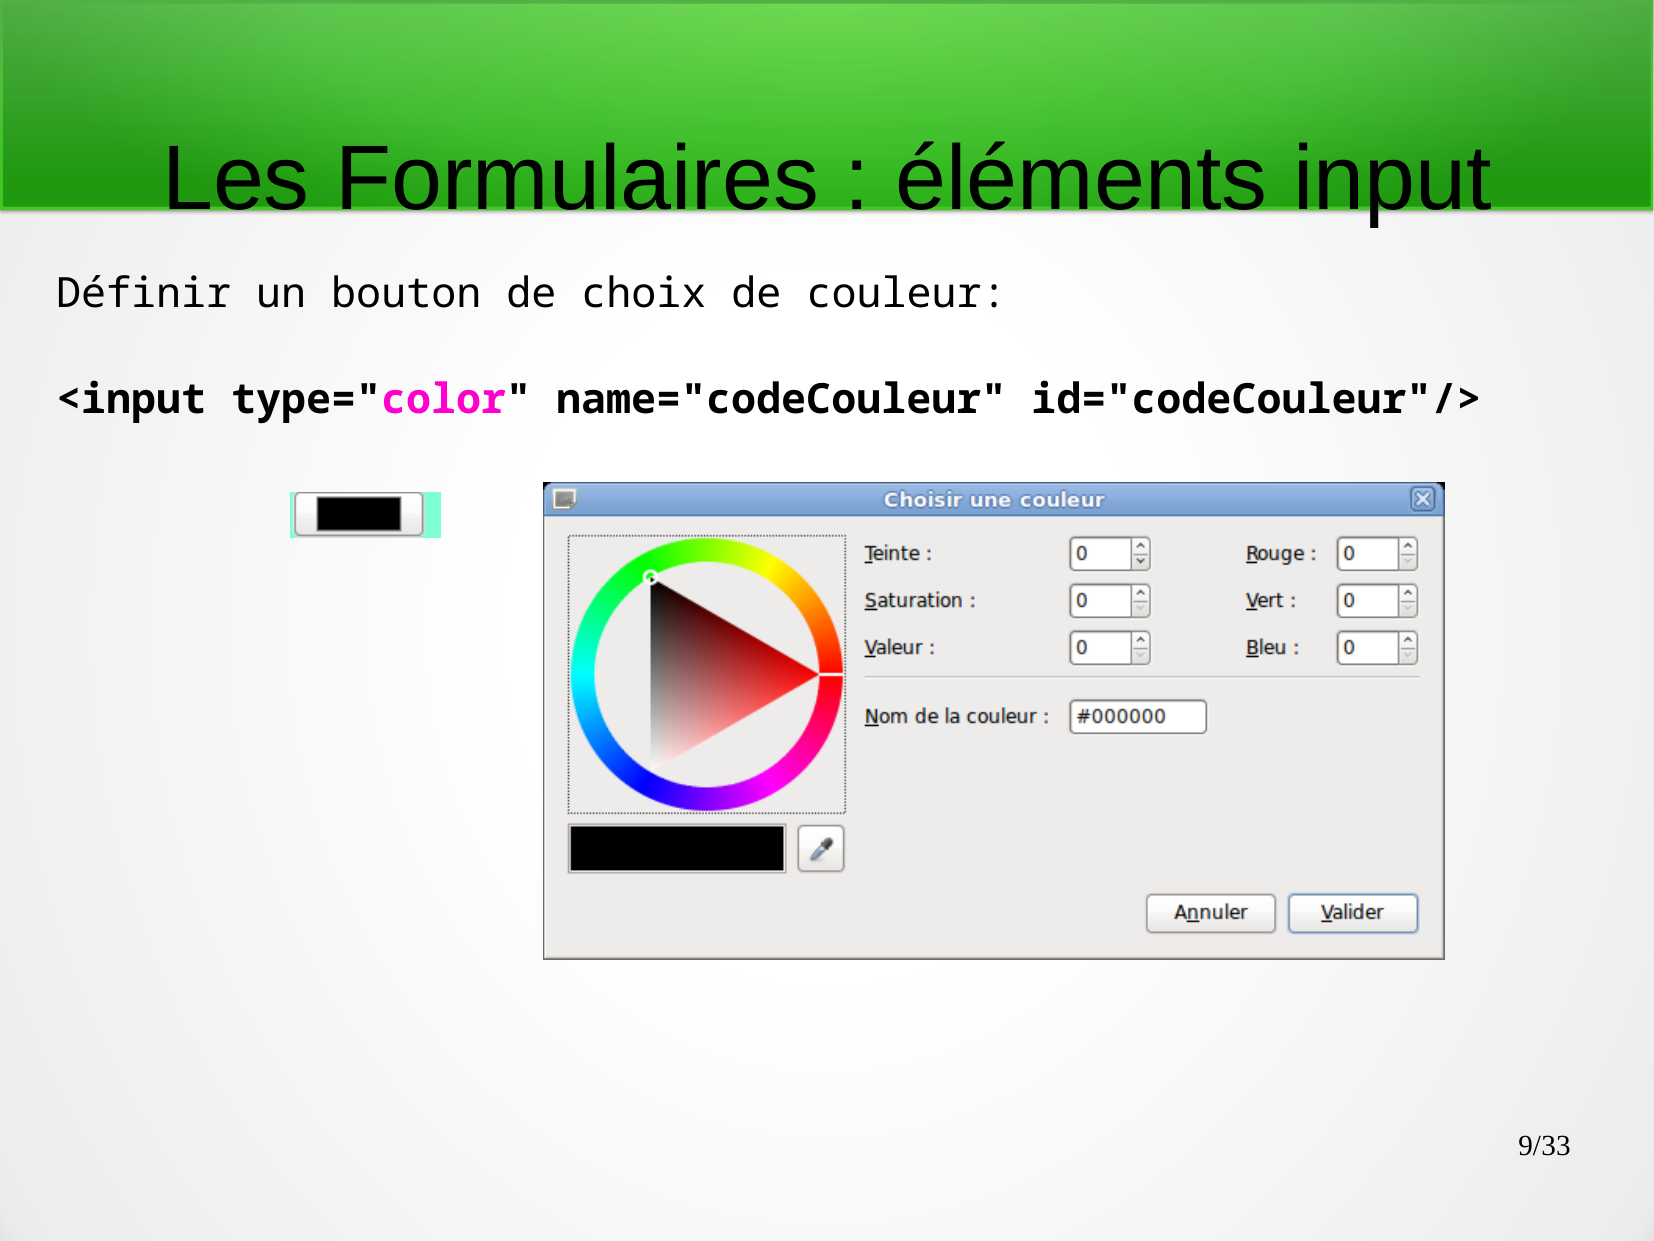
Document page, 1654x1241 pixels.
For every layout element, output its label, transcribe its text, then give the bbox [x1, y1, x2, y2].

title Les Formulaires : éléments input [121, 77, 1534, 265]
picture [543, 482, 1445, 960]
picture [290, 492, 441, 538]
text_box Définir un bouton de choix de couleur: <input type="color" name="codeCouleur" id="codeCouleur"/> [55, 265, 1624, 1188]
